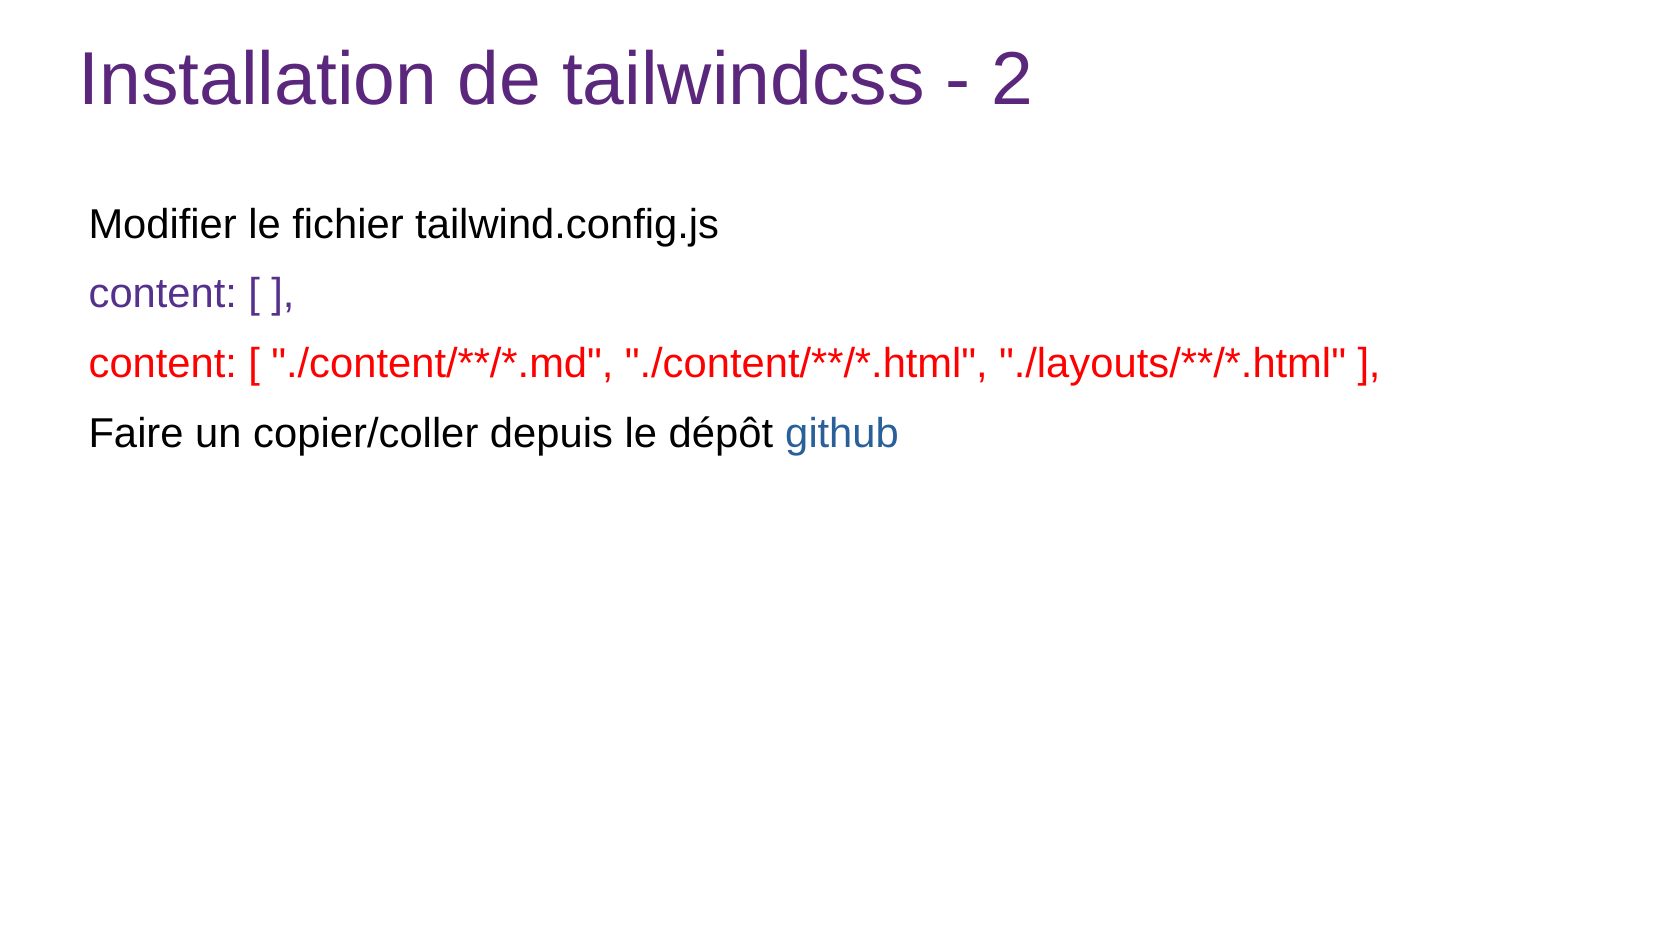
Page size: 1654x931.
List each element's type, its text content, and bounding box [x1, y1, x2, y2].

text_box Modifier le fichier tailwind.config.js content: [ ], content: [ "./content/**/*.md", "./content/**/*.html", "./layouts/**/*.html" ], Faire un copier/coller depuis le dépôt github [88, 177, 1577, 827]
title Installation de tailwindcss - 2 [78, 36, 1556, 148]
